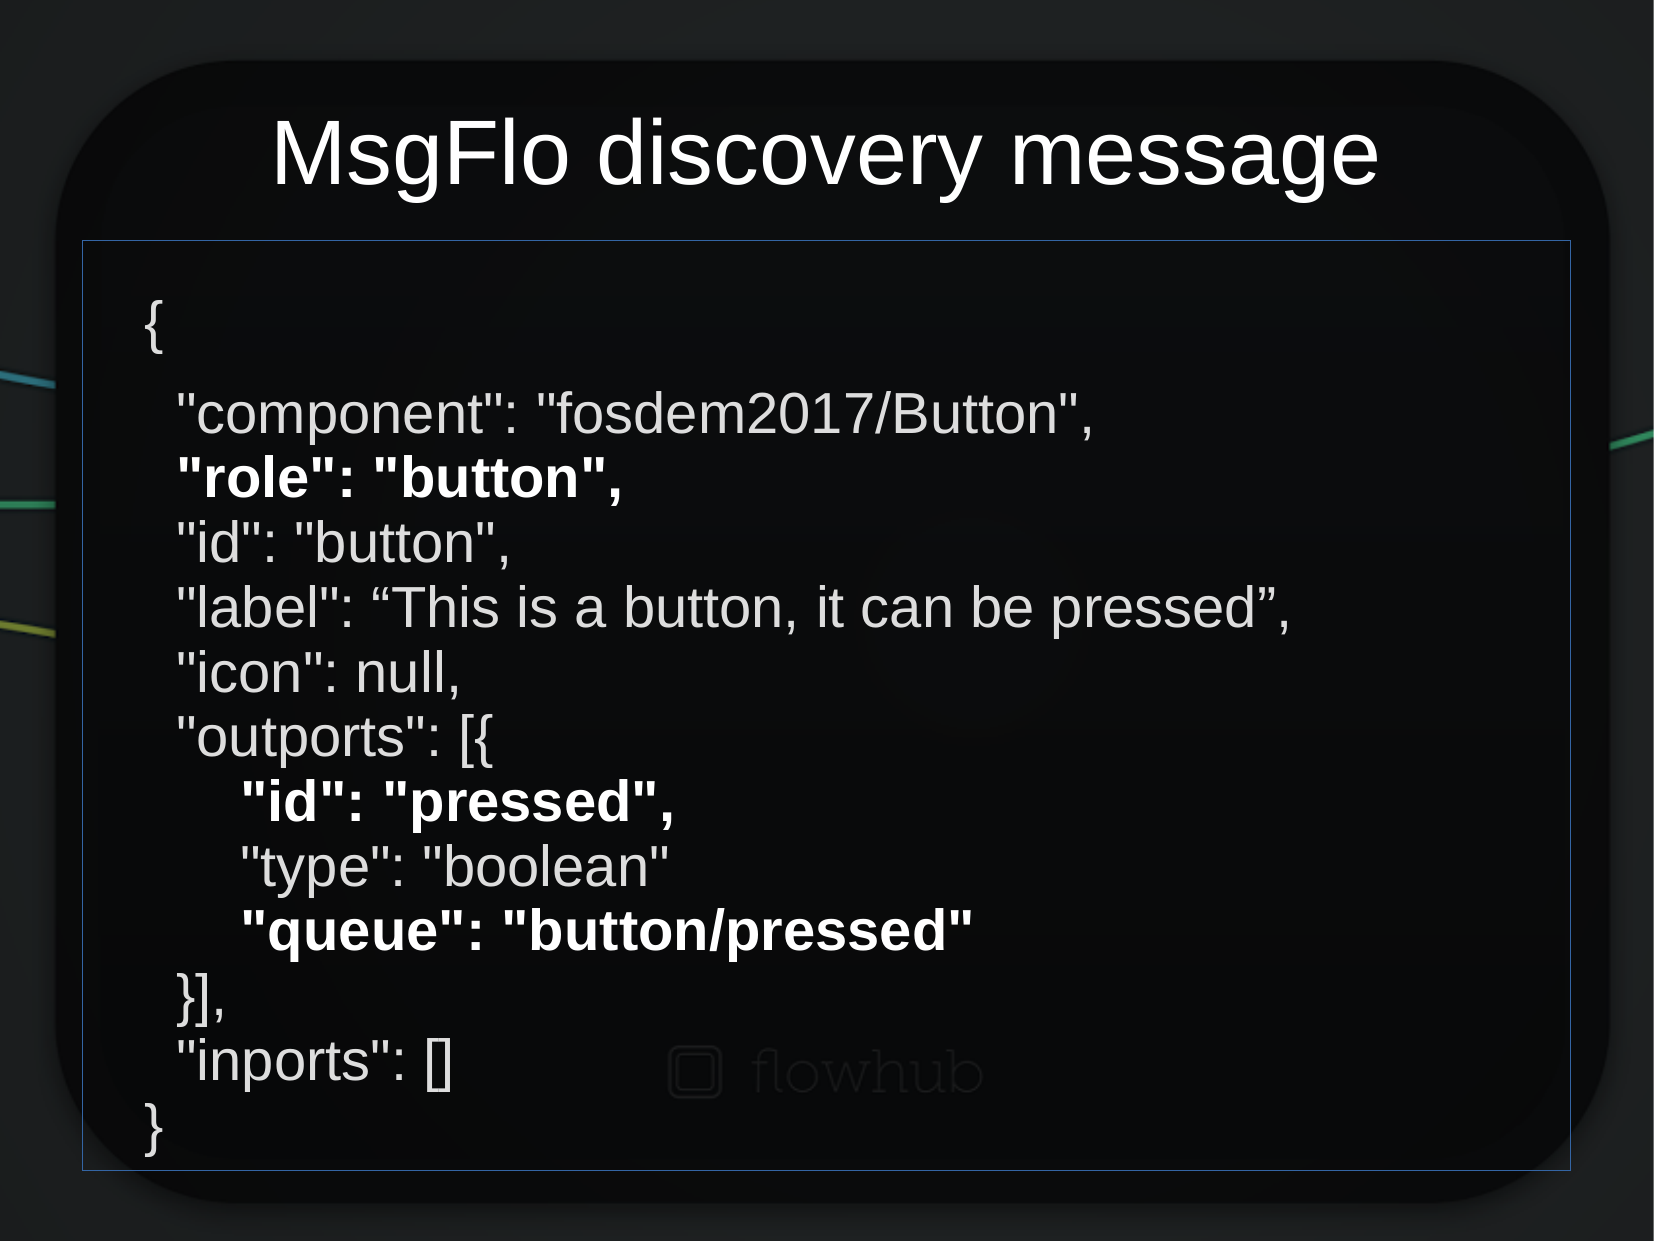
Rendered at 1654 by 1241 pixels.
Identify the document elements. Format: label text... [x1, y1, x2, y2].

text_box [82, 240, 1571, 1171]
picture [0, 0, 1654, 1241]
title MsgFlo discovery message [82, 49, 1571, 240]
